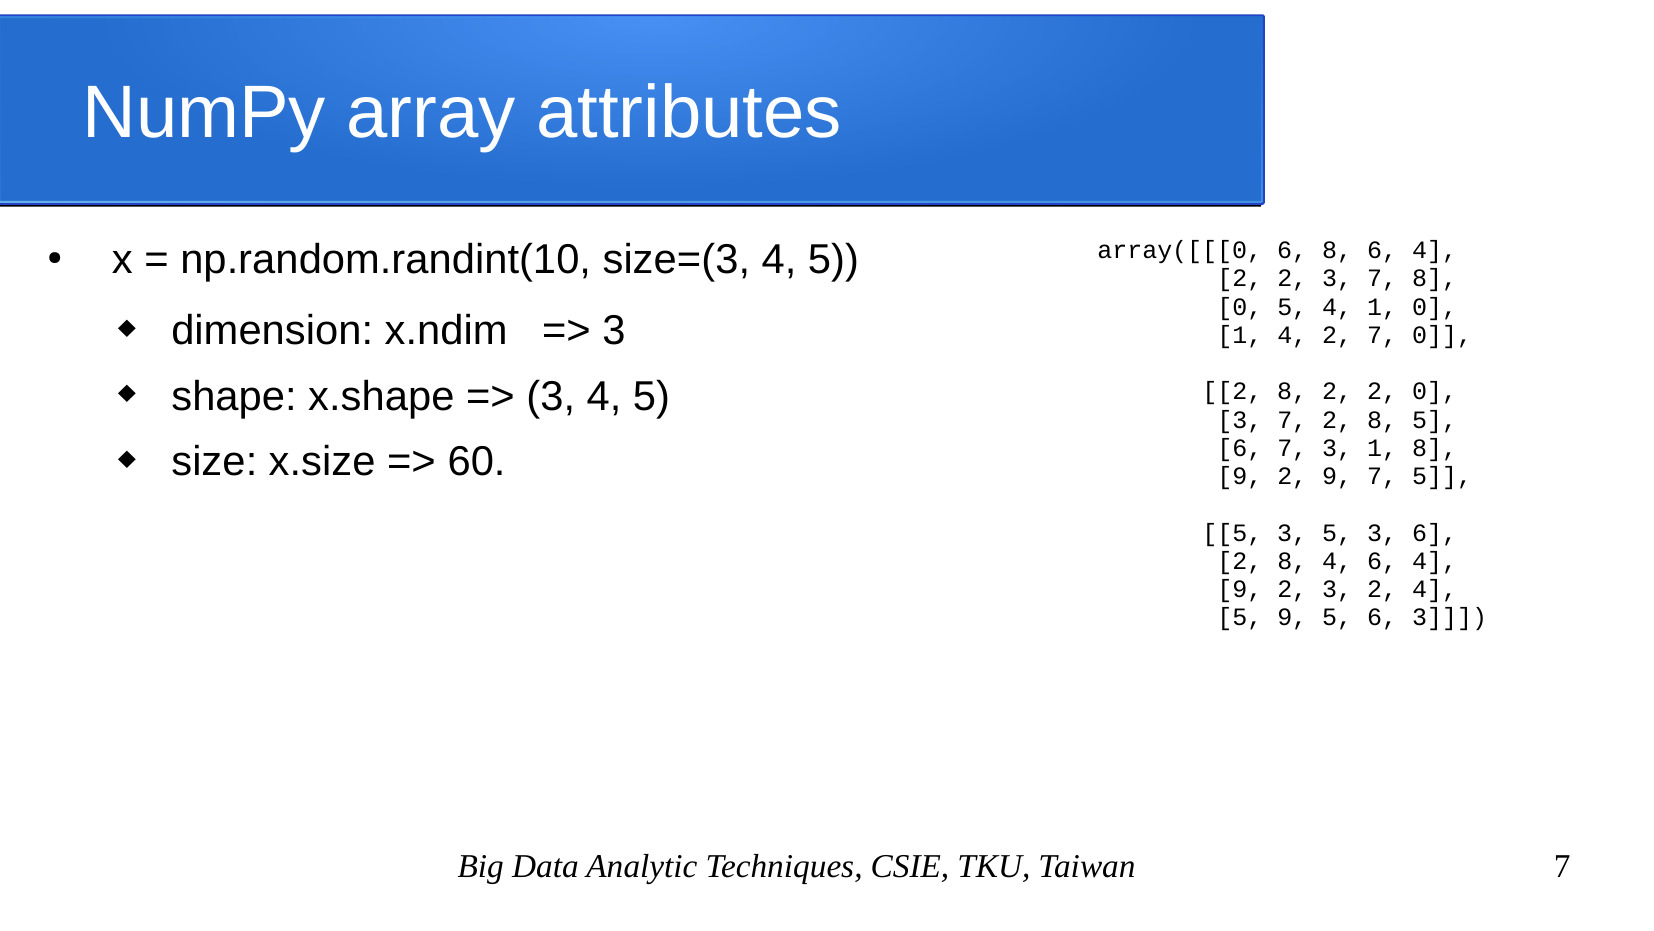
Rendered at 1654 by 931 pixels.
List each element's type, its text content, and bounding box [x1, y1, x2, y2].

text_box array([[[0, 6, 8, 6, 4], [2, 2, 3, 7, 8], [0, 5, 4, 1, 0], [1, 4, 2, 7, 0]], [[2, 8, 2, 2, 0], [3, 7, 2, 8, 5], [6, 7, 3, 1, 8], [9, 2, 9, 7, 5]], [[5, 3, 5, 3, 6], [2, 8, 4, 6, 4], [9, 2, 3, 2, 4], [5, 9, 5, 6, 3]]]) [1082, 230, 1595, 697]
list x = np.random.randint(10, size=(3, 4, 5)) dimension: x.ndim => 3 shape: x.shape => (3, 4, 5) size: x.size => 60. [29, 236, 1063, 776]
title NumPy array attributes [82, 35, 1235, 189]
